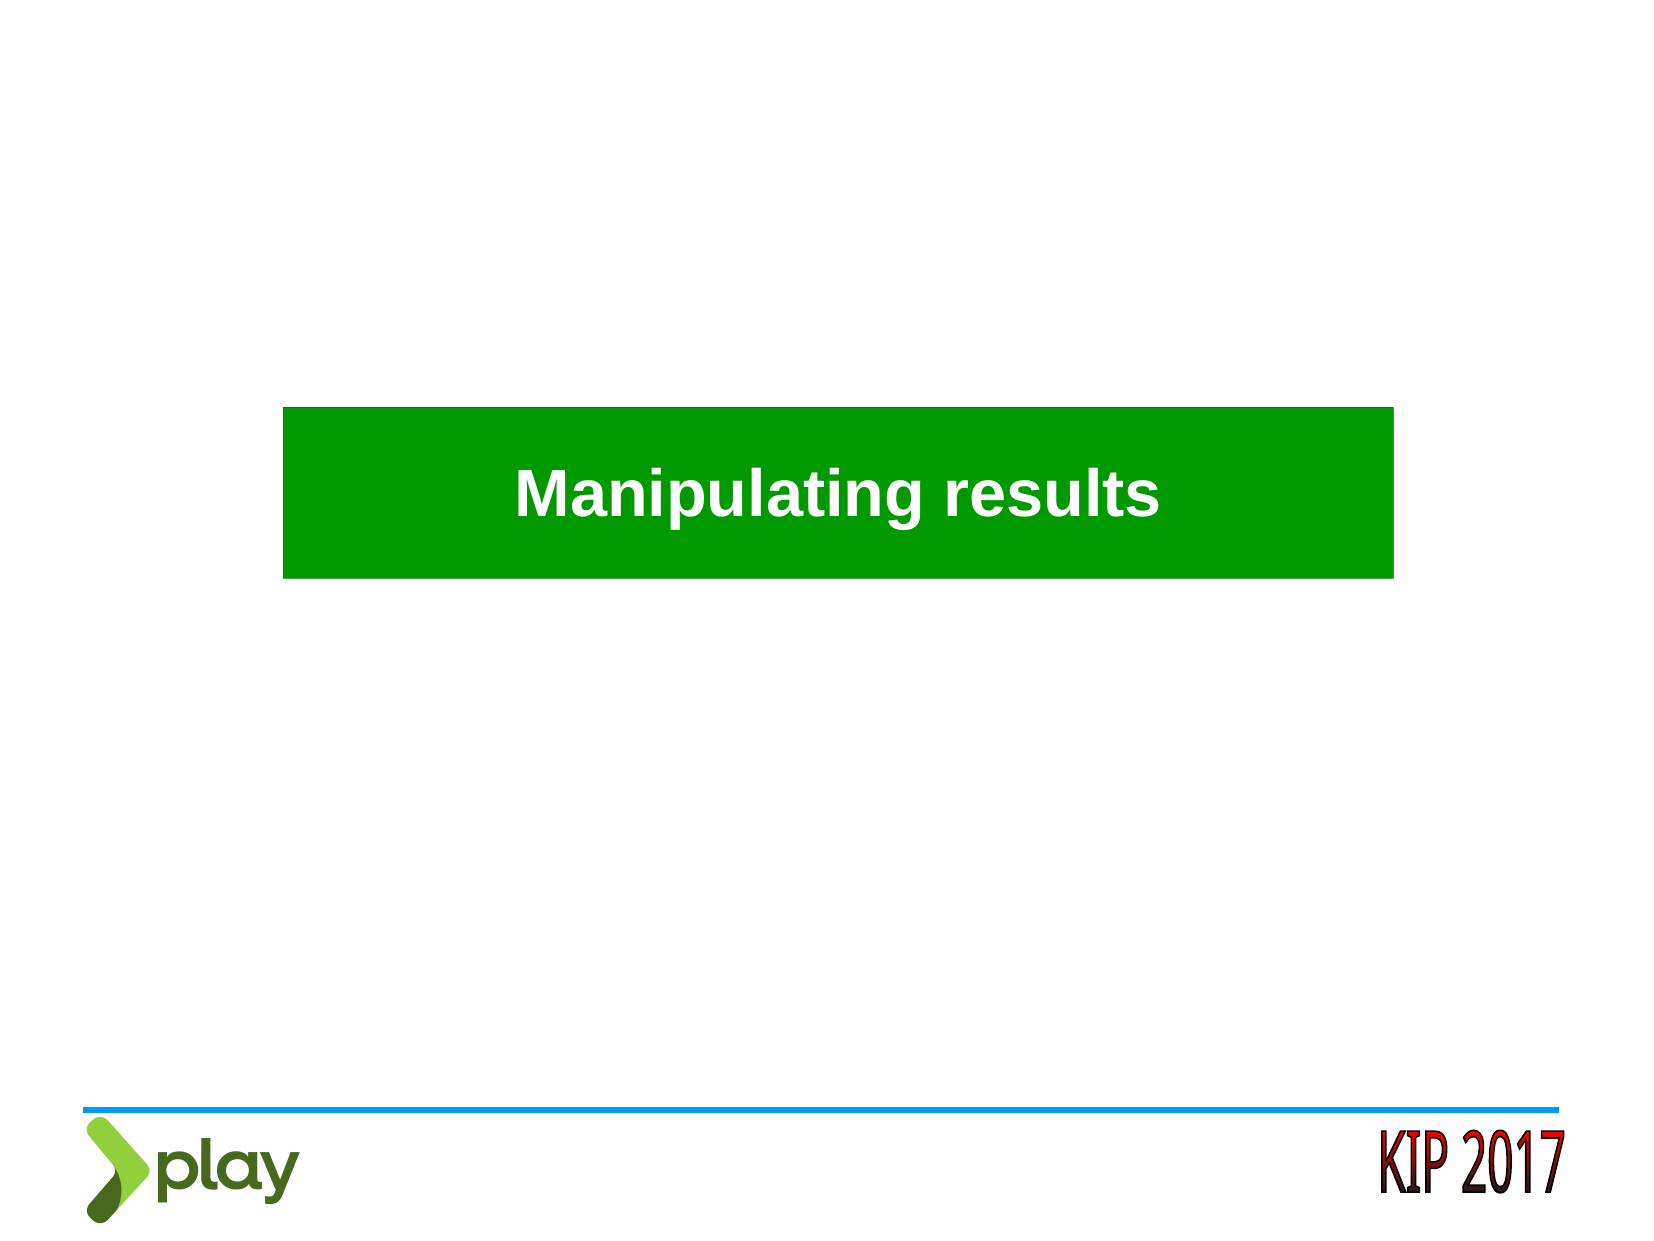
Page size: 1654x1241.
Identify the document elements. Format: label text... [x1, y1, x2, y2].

subtitle Manipulating results [283, 407, 1394, 579]
picture [73, 1111, 308, 1229]
